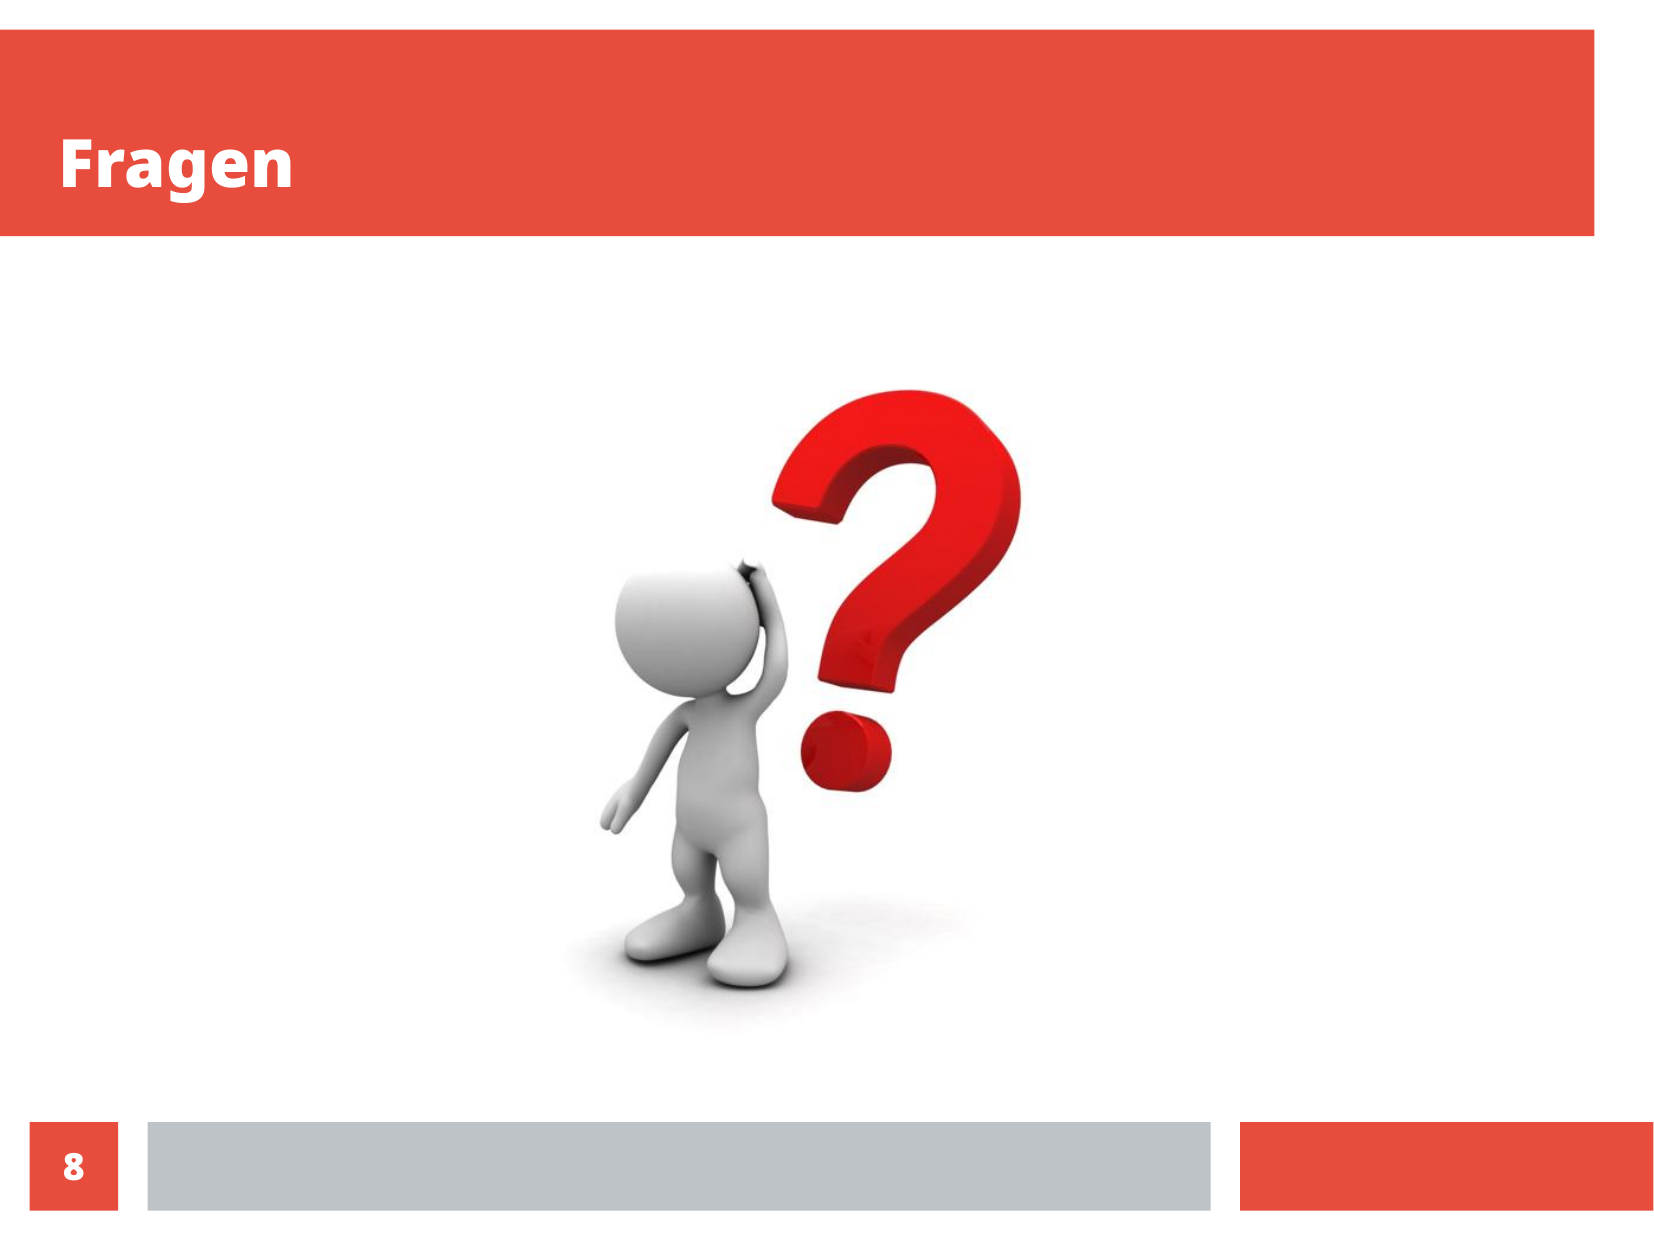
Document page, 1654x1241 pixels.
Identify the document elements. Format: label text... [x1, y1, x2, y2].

picture [480, 314, 1072, 1093]
title Fragen [59, 59, 1595, 207]
